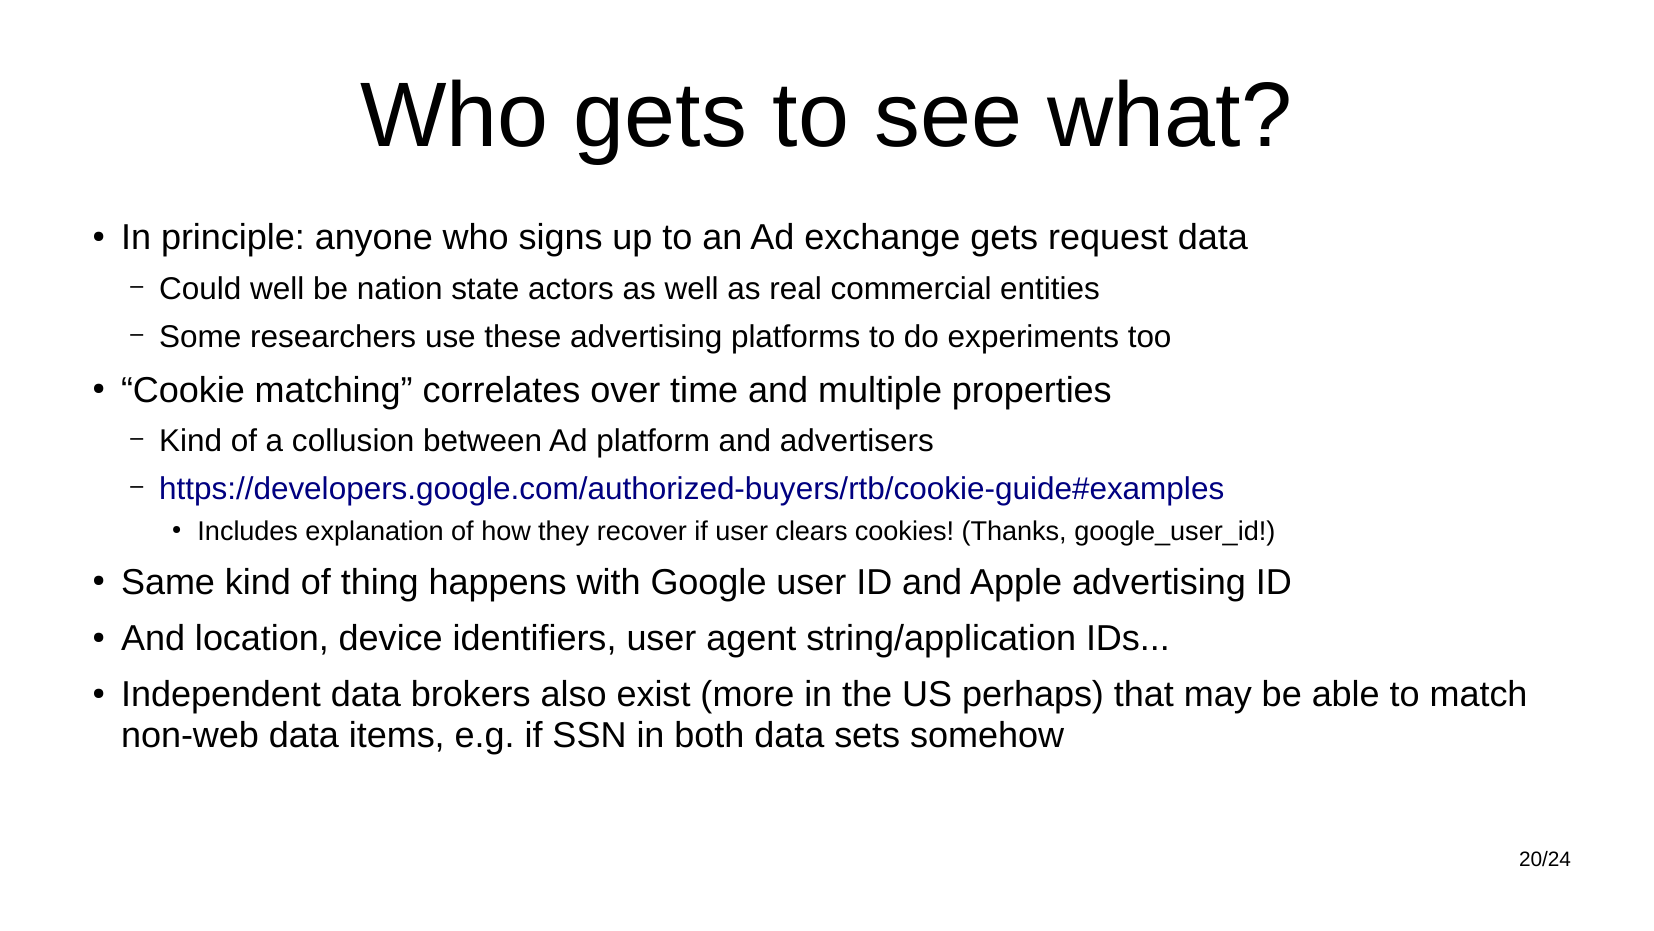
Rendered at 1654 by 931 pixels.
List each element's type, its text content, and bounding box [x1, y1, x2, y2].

list In principle: anyone who signs up to an Ad exchange gets request data Could well be nation state actors as well as real commercial entities Some researchers use these advertising platforms to do experiments too “Cookie matching” correlates over time and multiple properties Kind of a collusion between Ad platform and advertisers https://developers.google.com/authorized-buyers/rtb/cookie-guide#examples Includes explanation of how they recover if user clears cookies! (Thanks, google_user_id!) Same kind of thing happens with Google user ID and Apple advertising ID And location, device identifiers, user agent string/application IDs... Independent data brokers also exist (more in the US perhaps) that may be able to match non-web data items, e.g. if SSN in both data sets somehow [82, 217, 1571, 758]
title Who gets to see what? [82, 37, 1571, 193]
